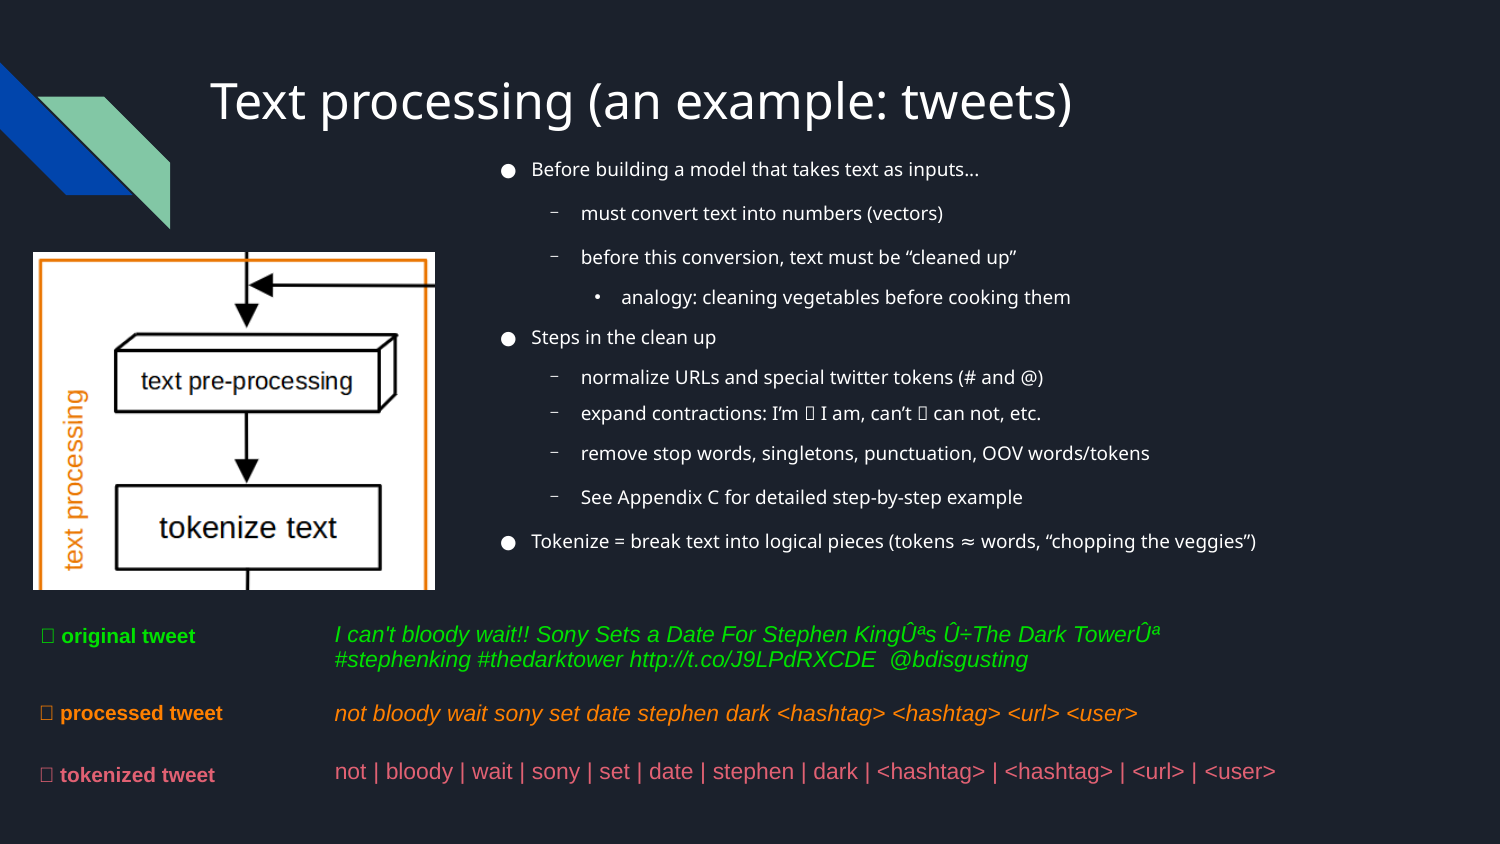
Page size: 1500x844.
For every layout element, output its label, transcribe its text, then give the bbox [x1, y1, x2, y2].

text_box  processed tweet [24, 694, 272, 756]
text_box not | bloody | wait | sony | set | date | stephen | dark | <hashtag> | <hashtag> | <url> | <user> [320, 751, 1385, 805]
text_box  original tweet [25, 617, 218, 664]
text_box  tokenized tweet [24, 756, 259, 798]
text_box not bloody wait sony set date stephen dark <hashtag> <hashtag> <url> <user> [319, 693, 1235, 742]
list Before building a model that takes text as inputs... must convert text into numbers (vectors) before this conversion, text must be “cleaned up” analogy: cleaning vegetables before cooking them Steps in the clean up normalize URLs and special twitter tokens (# and @) expand contractions: I’m  I am, can’t  can not, etc. remove stop words, singletons, punctuation, OOV words/tokens See Appendix C for detailed step-by-step example Tokenize = break text into logical pieces (tokens ≈ words, “chopping the veggies”) [485, 137, 1467, 576]
title Text processing (an example: tweets) [195, 51, 1351, 188]
picture [33, 252, 435, 590]
text_box I can't bloody wait!! Sony Sets a Date For Stephen KingÛªs Û÷The Dark TowerÛª #stephenking #thedarktower http://t.co/J9LPdRXCDE @bdisgusting [319, 614, 1259, 694]
